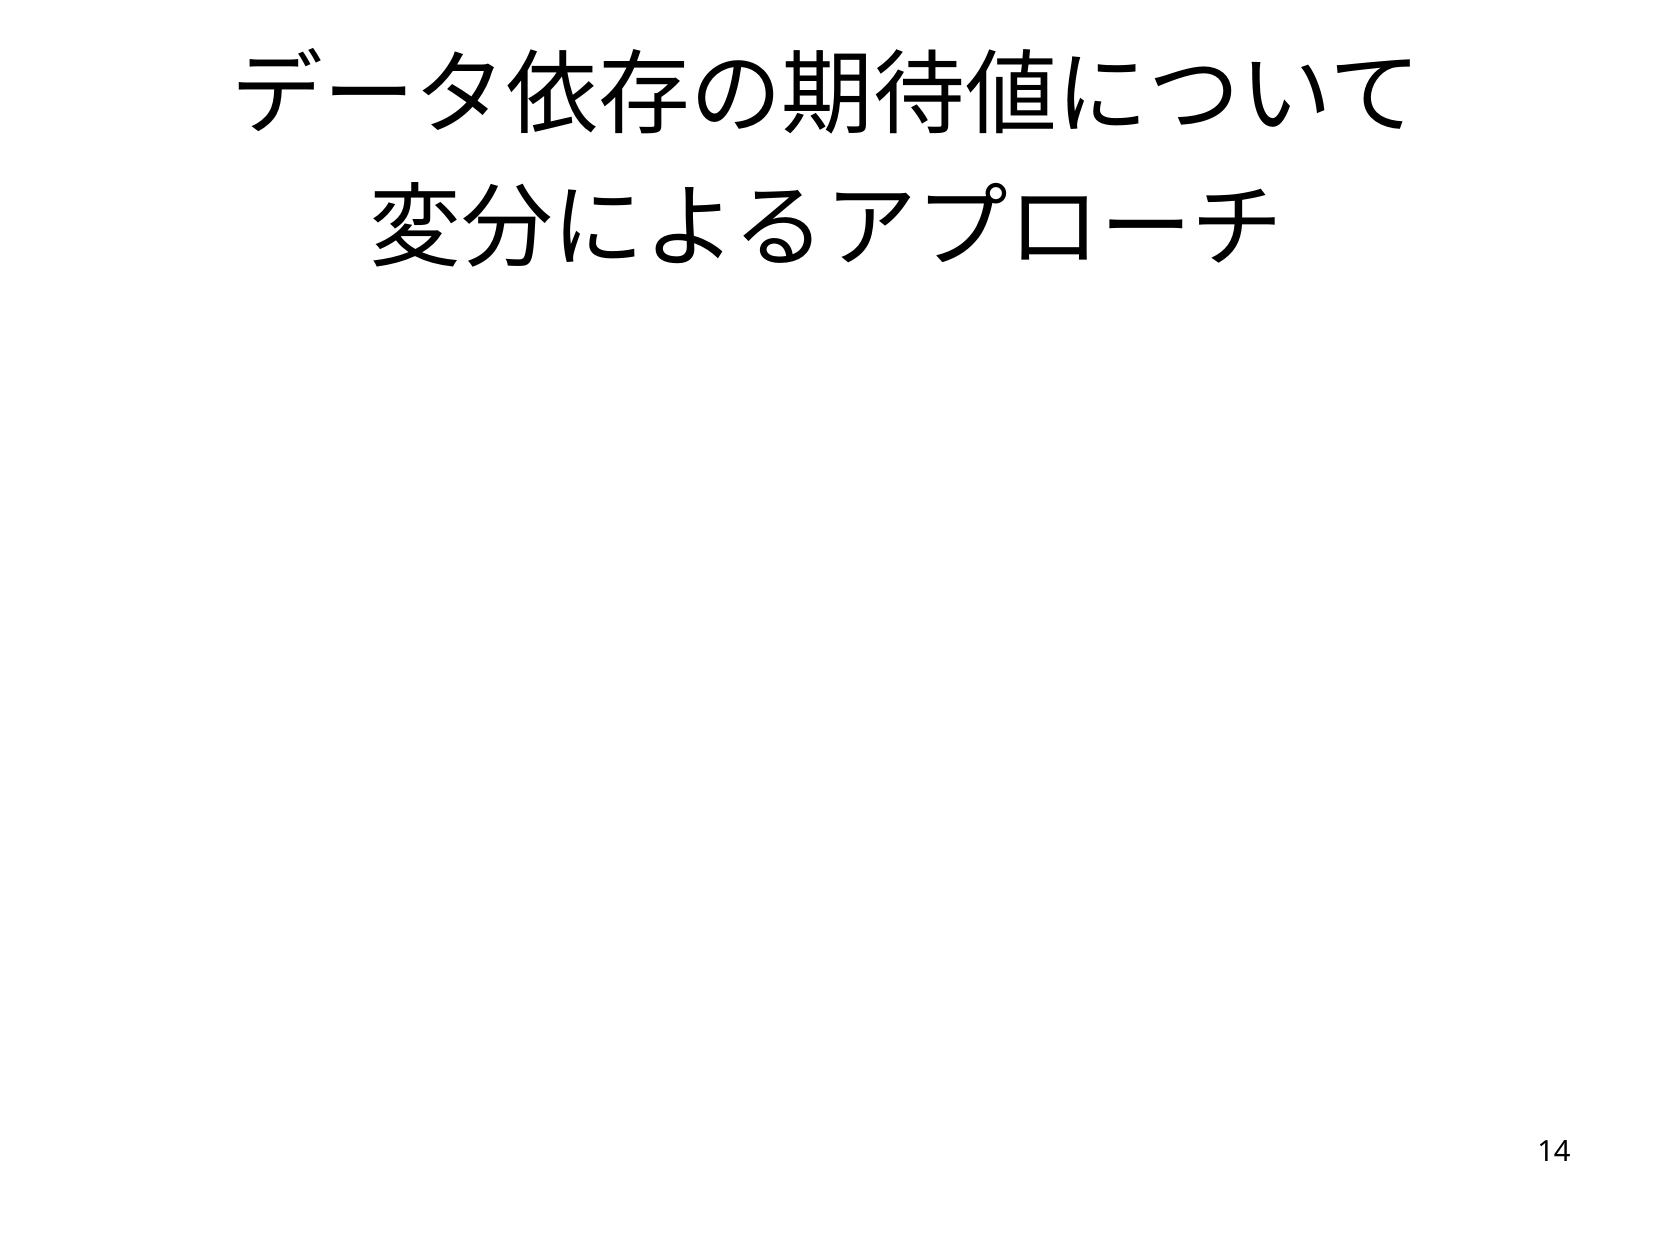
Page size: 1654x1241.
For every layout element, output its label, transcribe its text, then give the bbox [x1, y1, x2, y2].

title データ依存の期待値について 変分によるアプローチ [82, 56, 1571, 250]
